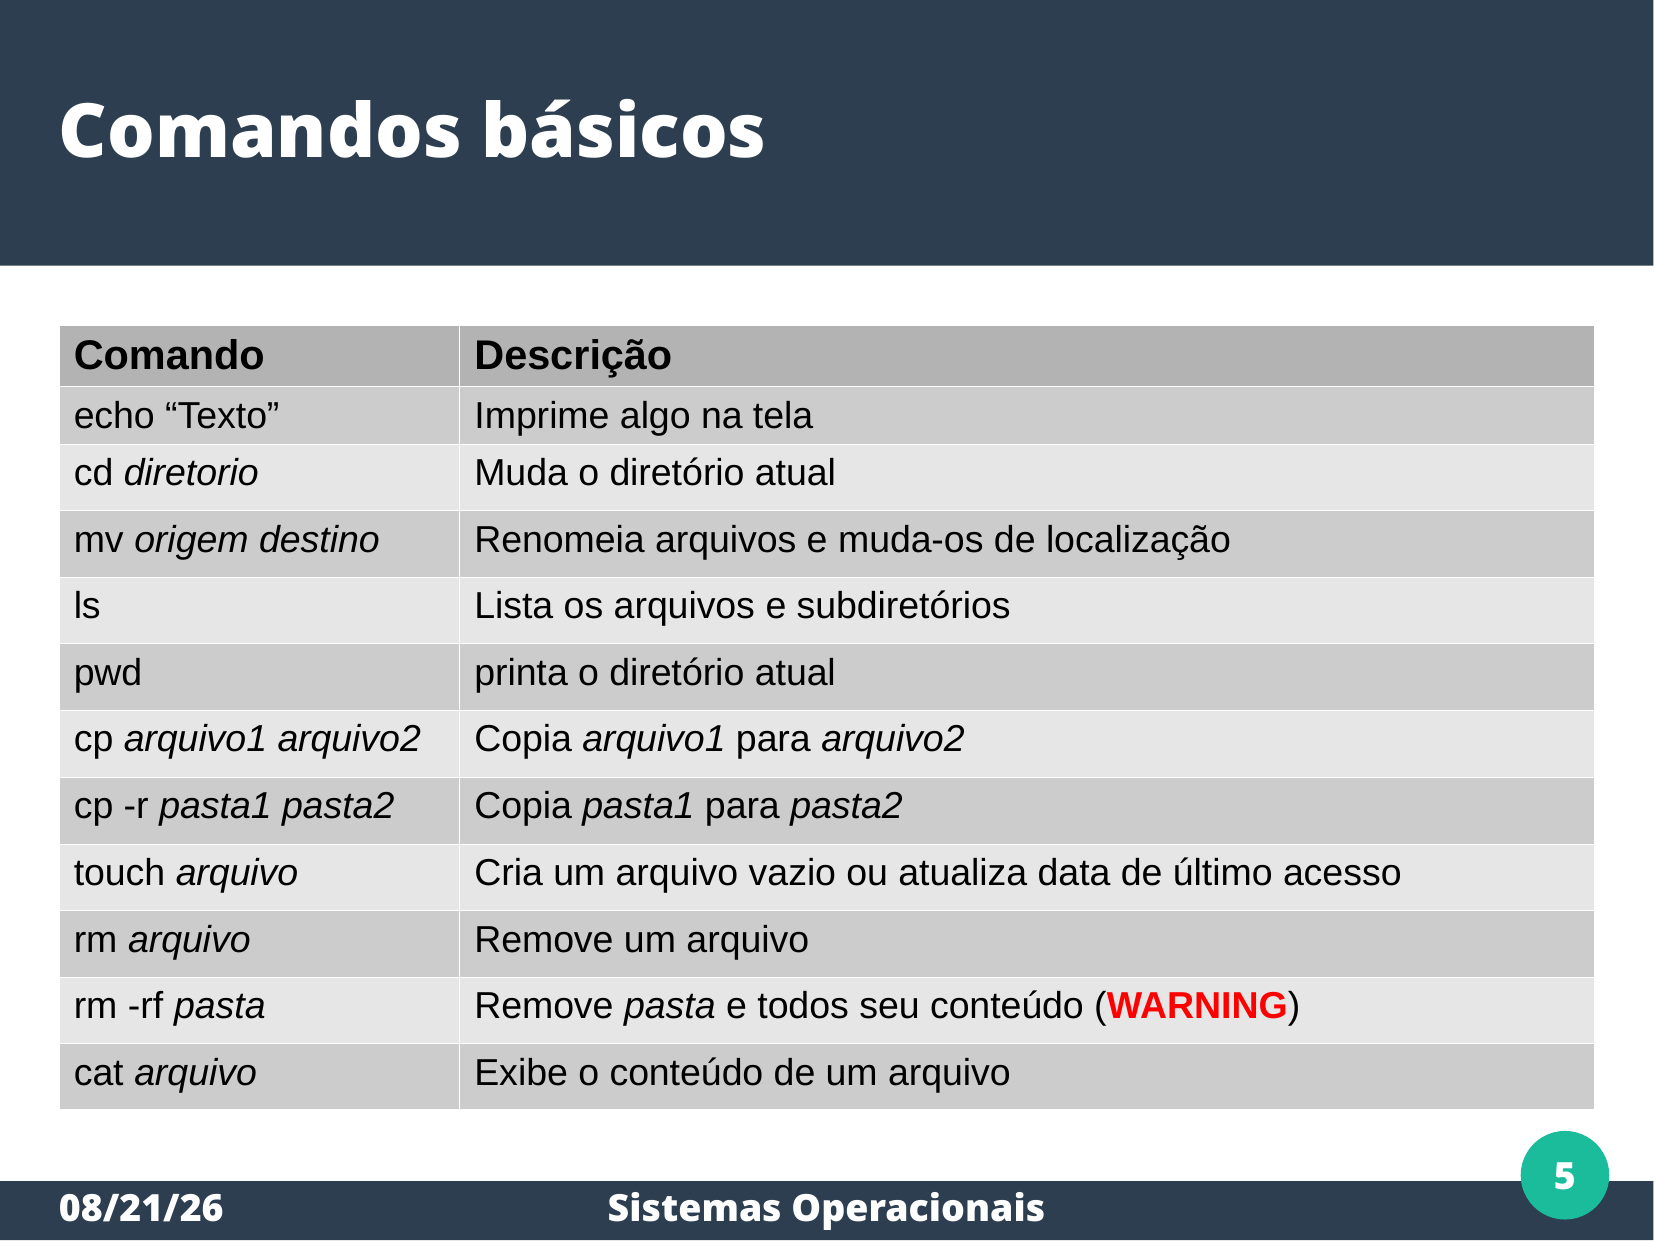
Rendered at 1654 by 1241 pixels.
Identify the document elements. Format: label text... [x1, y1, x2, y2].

table_cell Remove pasta e todos seu conteúdo (WARNING) [460, 978, 1594, 1043]
table_cell Copia arquivo1 para arquivo2 [460, 711, 1594, 777]
table_cell rm arquivo [60, 911, 459, 977]
table_cell Cria um arquivo vazio ou atualiza data de último acesso [460, 845, 1594, 910]
table_cell Exibe o conteúdo de um arquivo [460, 1044, 1594, 1109]
table_cell echo “Texto” [60, 387, 459, 444]
title Comandos básicos [59, 49, 1595, 207]
table_cell pwd [60, 644, 459, 710]
table_cell ls [60, 578, 459, 643]
table_cell touch arquivo [60, 845, 459, 910]
table_cell cp arquivo1 arquivo2 [60, 711, 459, 777]
table_cell cat arquivo [60, 1044, 459, 1109]
table_cell cd diretorio [60, 445, 459, 510]
table_cell Remove um arquivo [460, 911, 1594, 977]
table_cell printa o diretório atual [460, 644, 1594, 710]
table_header Comando [60, 326, 459, 386]
table_cell Muda o diretório atual [460, 445, 1594, 510]
table_cell Lista os arquivos e subdiretórios [460, 578, 1594, 643]
table_cell cp -r pasta1 pasta2 [60, 778, 459, 844]
table_cell mv origem destino [60, 511, 459, 577]
table_cell Renomeia arquivos e muda-os de localização [460, 511, 1594, 577]
table_cell rm -rf pasta [60, 978, 459, 1043]
table_cell Copia pasta1 para pasta2 [460, 778, 1594, 844]
table_cell Imprime algo na tela [460, 387, 1594, 444]
table_header Descrição [460, 326, 1594, 386]
